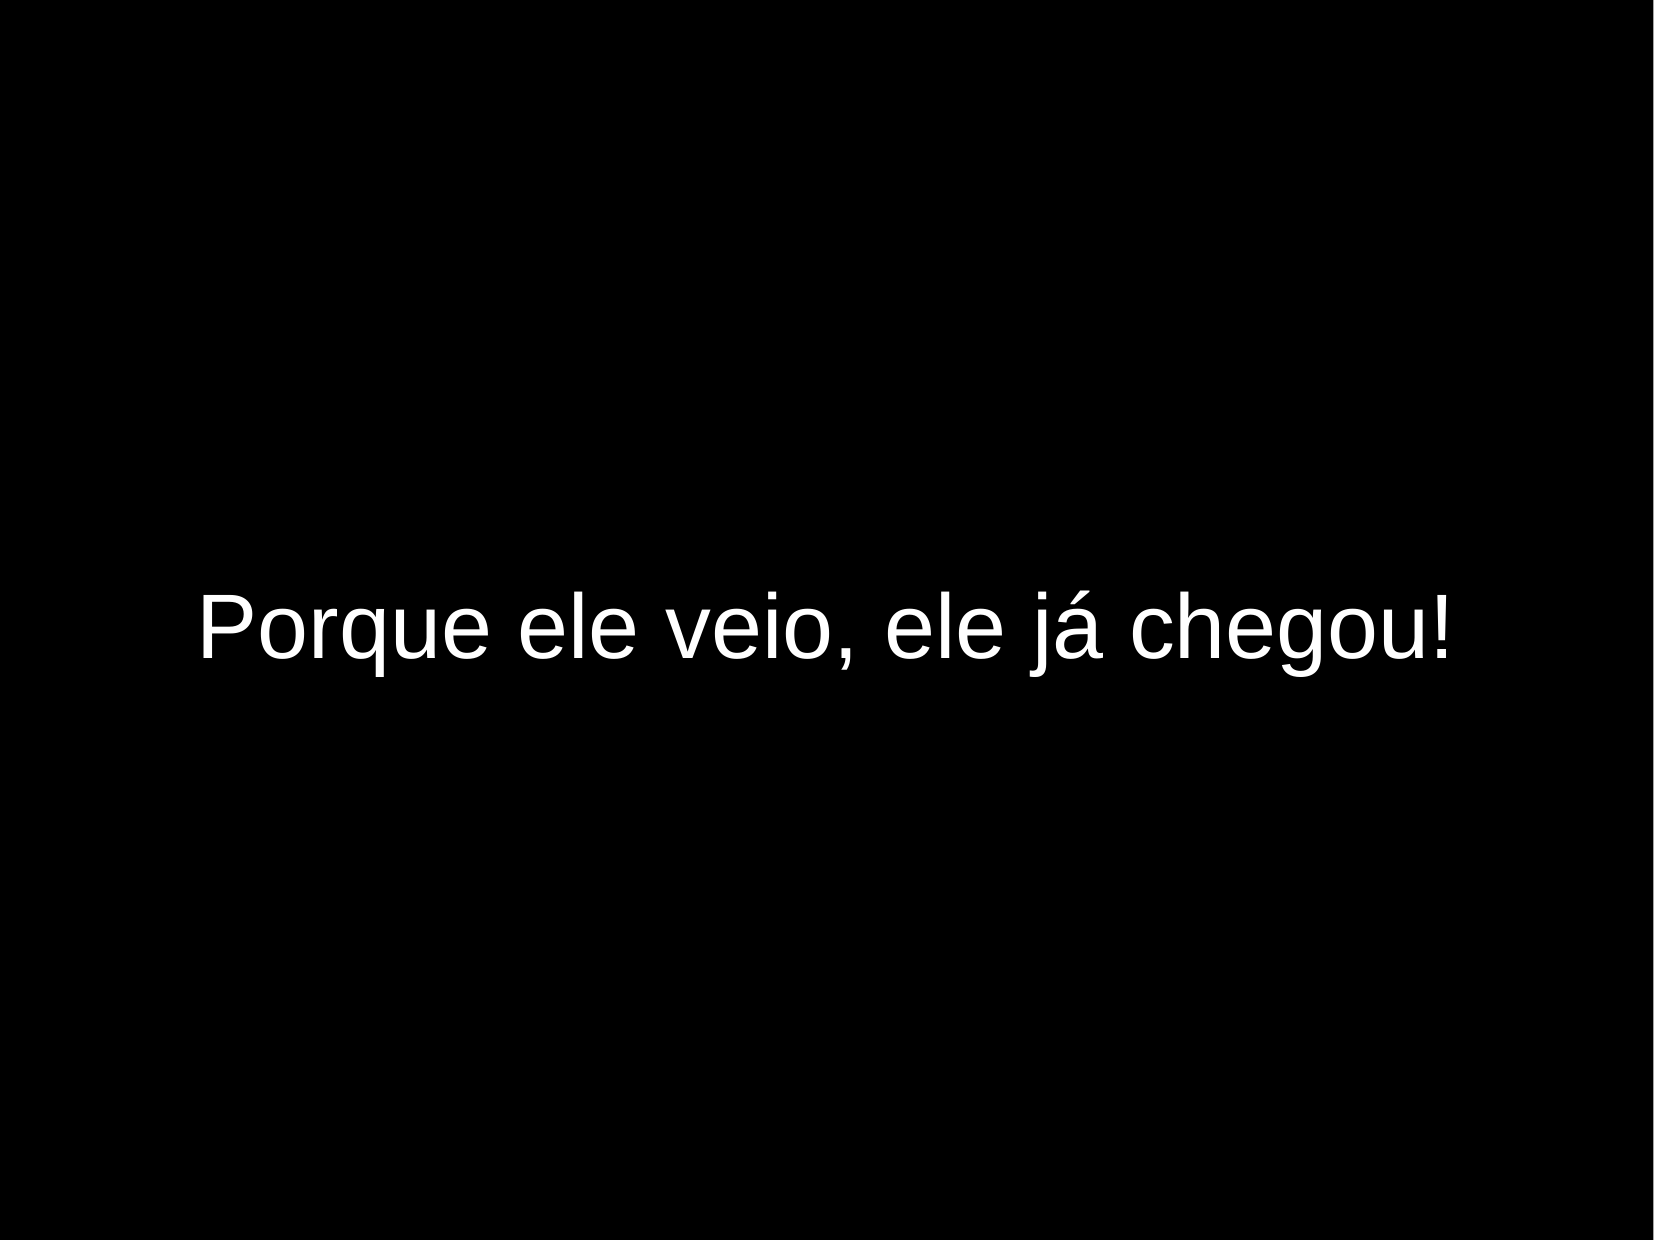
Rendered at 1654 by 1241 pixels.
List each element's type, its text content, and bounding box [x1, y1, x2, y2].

subtitle Porque ele veio, ele já chegou! [82, 49, 1571, 1205]
